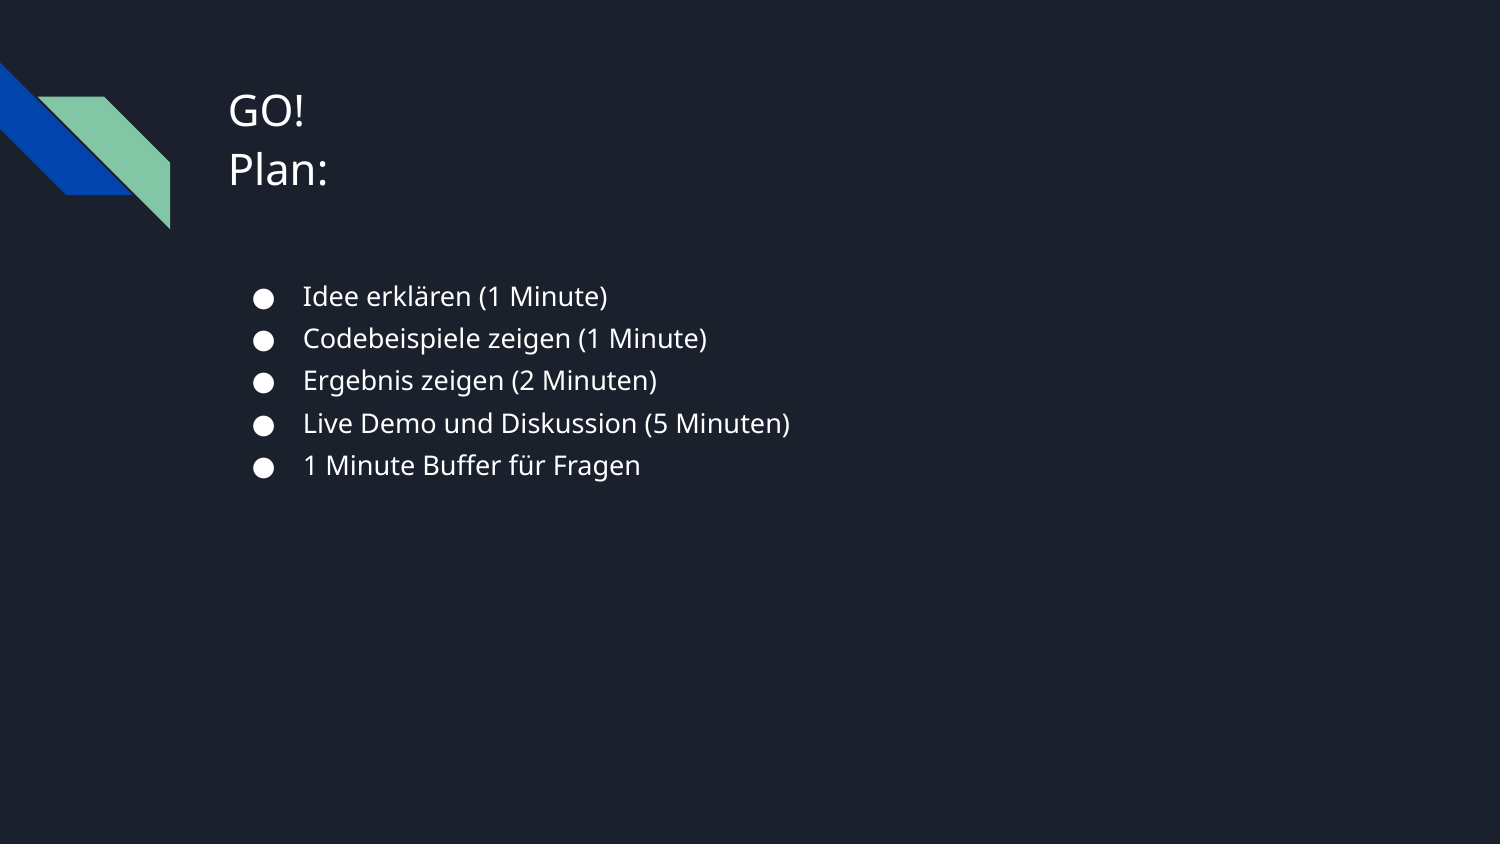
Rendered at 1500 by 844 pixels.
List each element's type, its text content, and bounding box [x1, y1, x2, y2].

list Idee erklären (1 Minute) Codebeispiele zeigen (1 Minute) Ergebnis zeigen (2 Minuten) Live Demo und Diskussion (5 Minuten) 1 Minute Buffer für Fragen [212, 257, 1368, 735]
title GO! Plan: [212, 64, 1368, 215]
